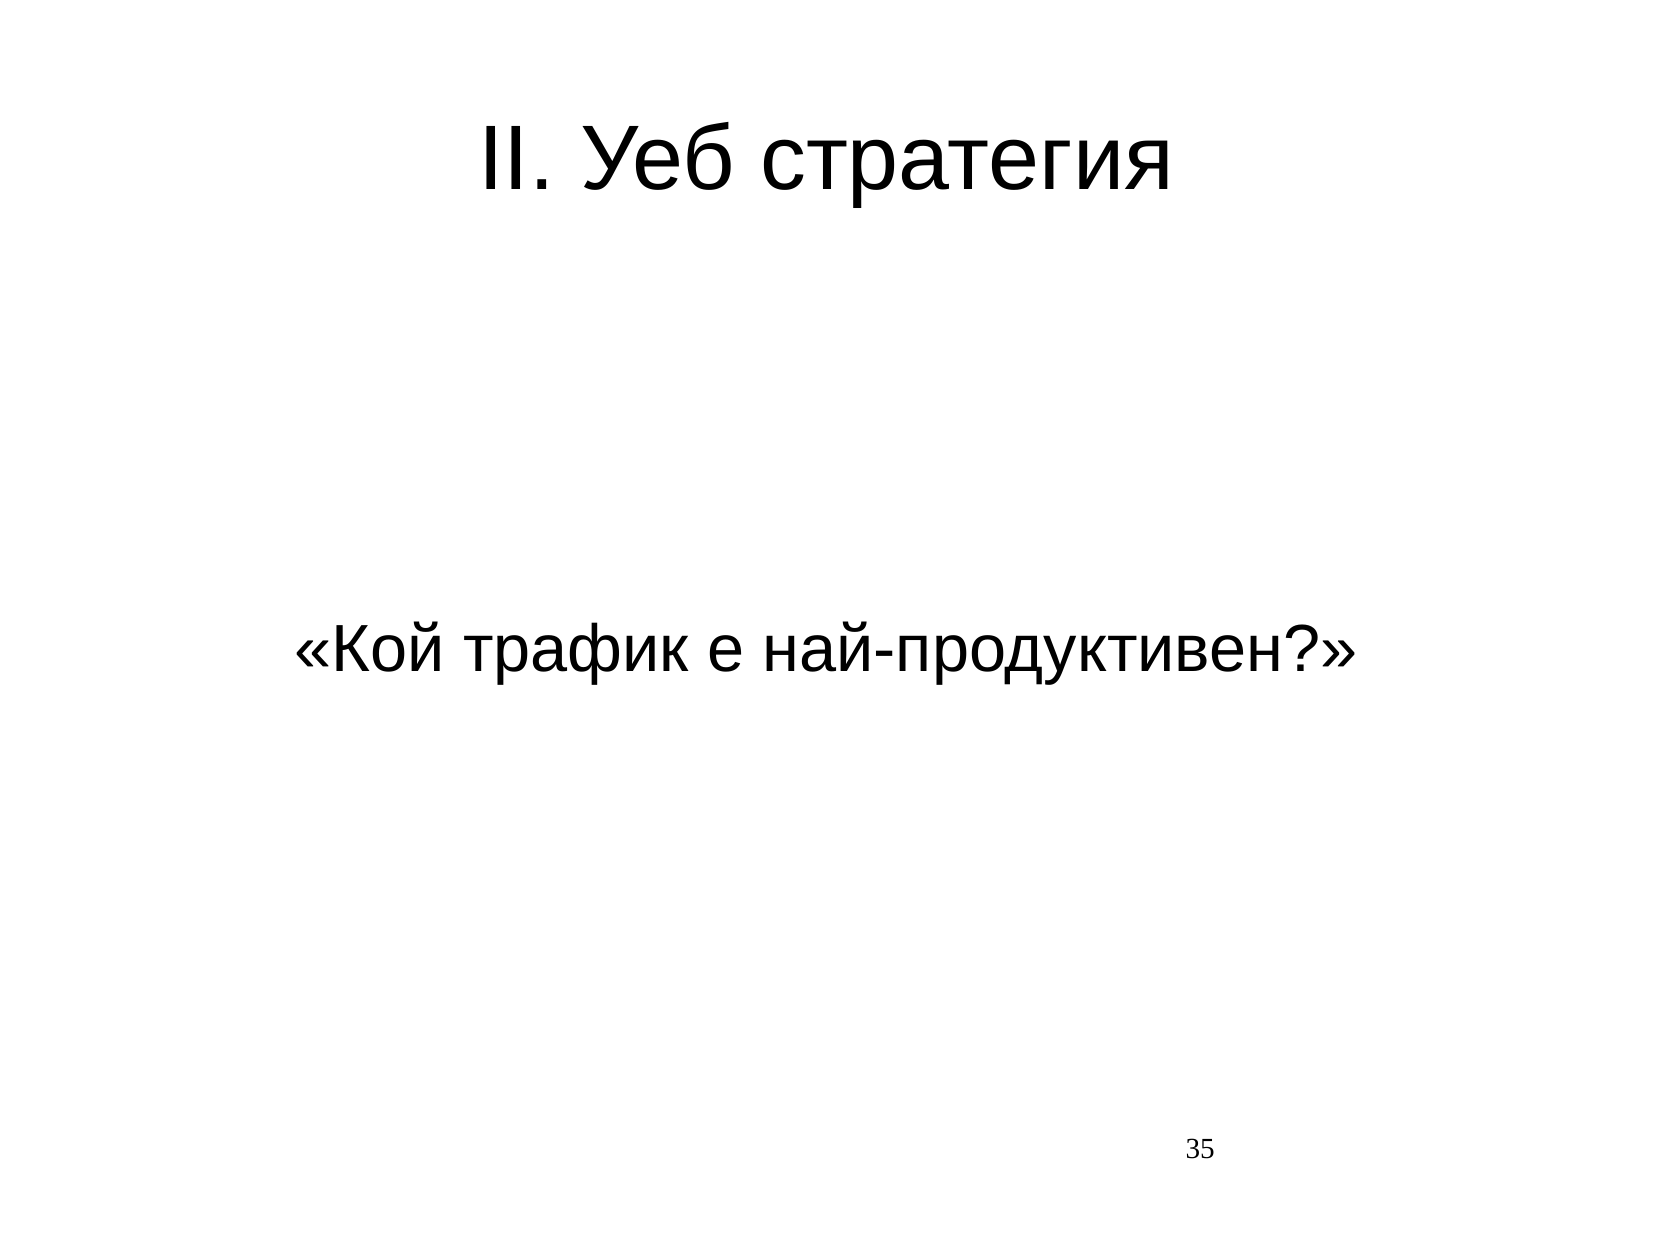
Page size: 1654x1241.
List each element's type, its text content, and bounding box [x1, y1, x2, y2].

title II. Уеб стратегия [82, 49, 1571, 257]
subtitle «Кой трафик е най-продуктивен?» [82, 290, 1571, 1109]
text_box [1185, 1129, 1571, 1216]
